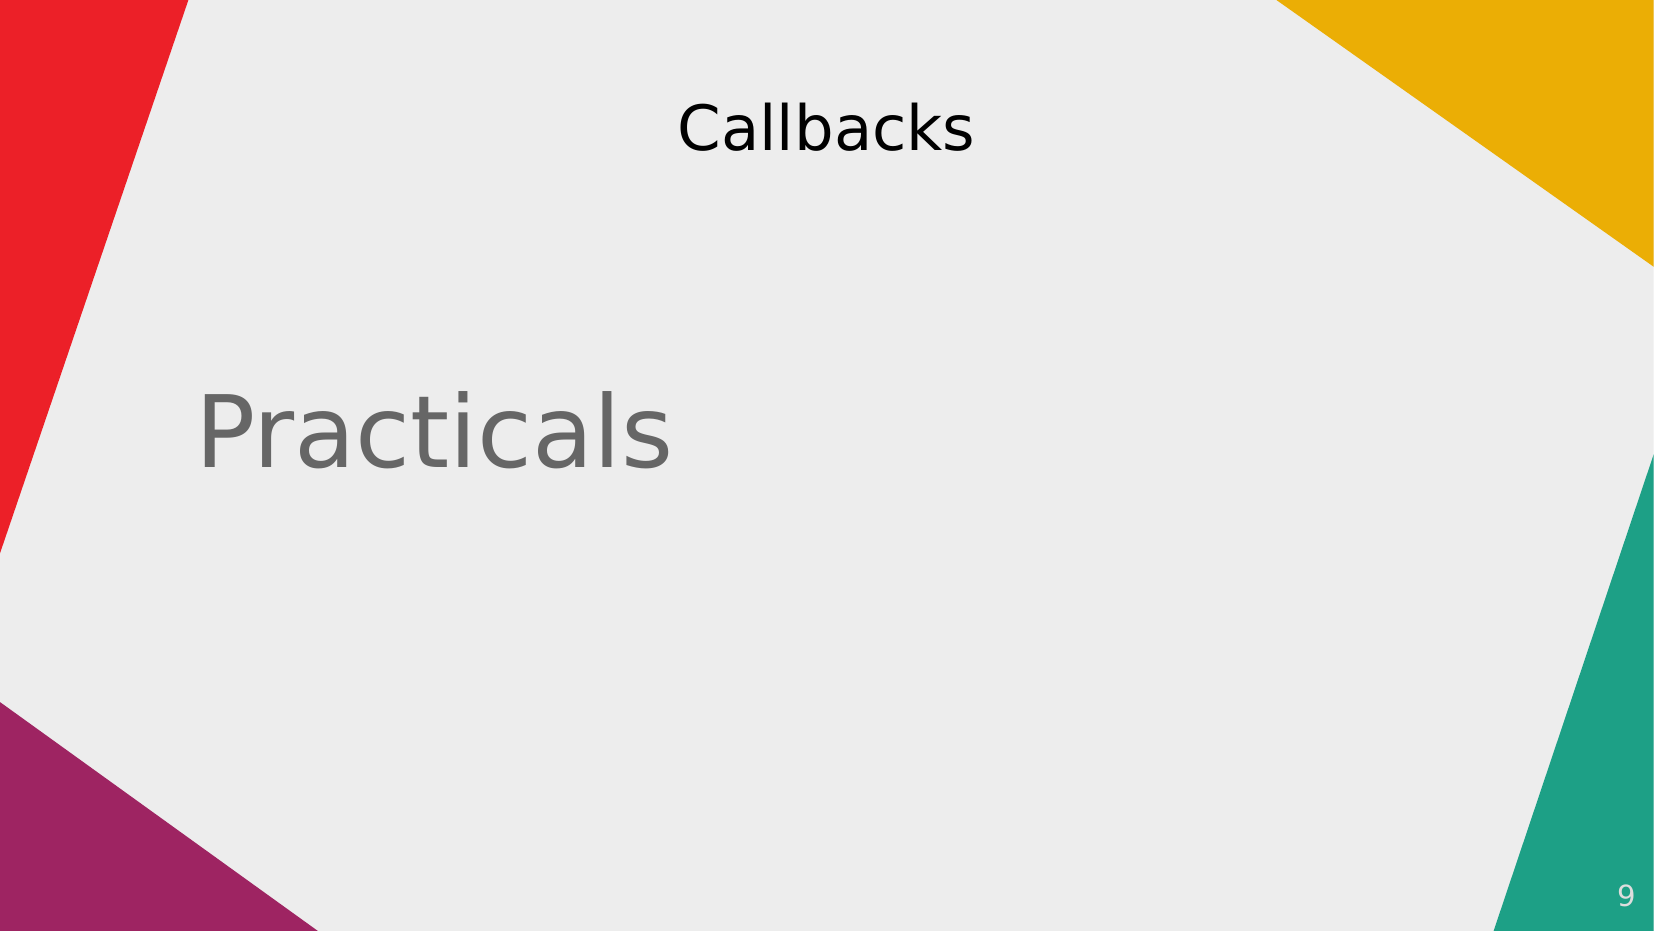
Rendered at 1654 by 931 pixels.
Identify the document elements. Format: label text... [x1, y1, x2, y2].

list Practicals [195, 236, 1606, 785]
title Callbacks [114, 54, 1539, 203]
